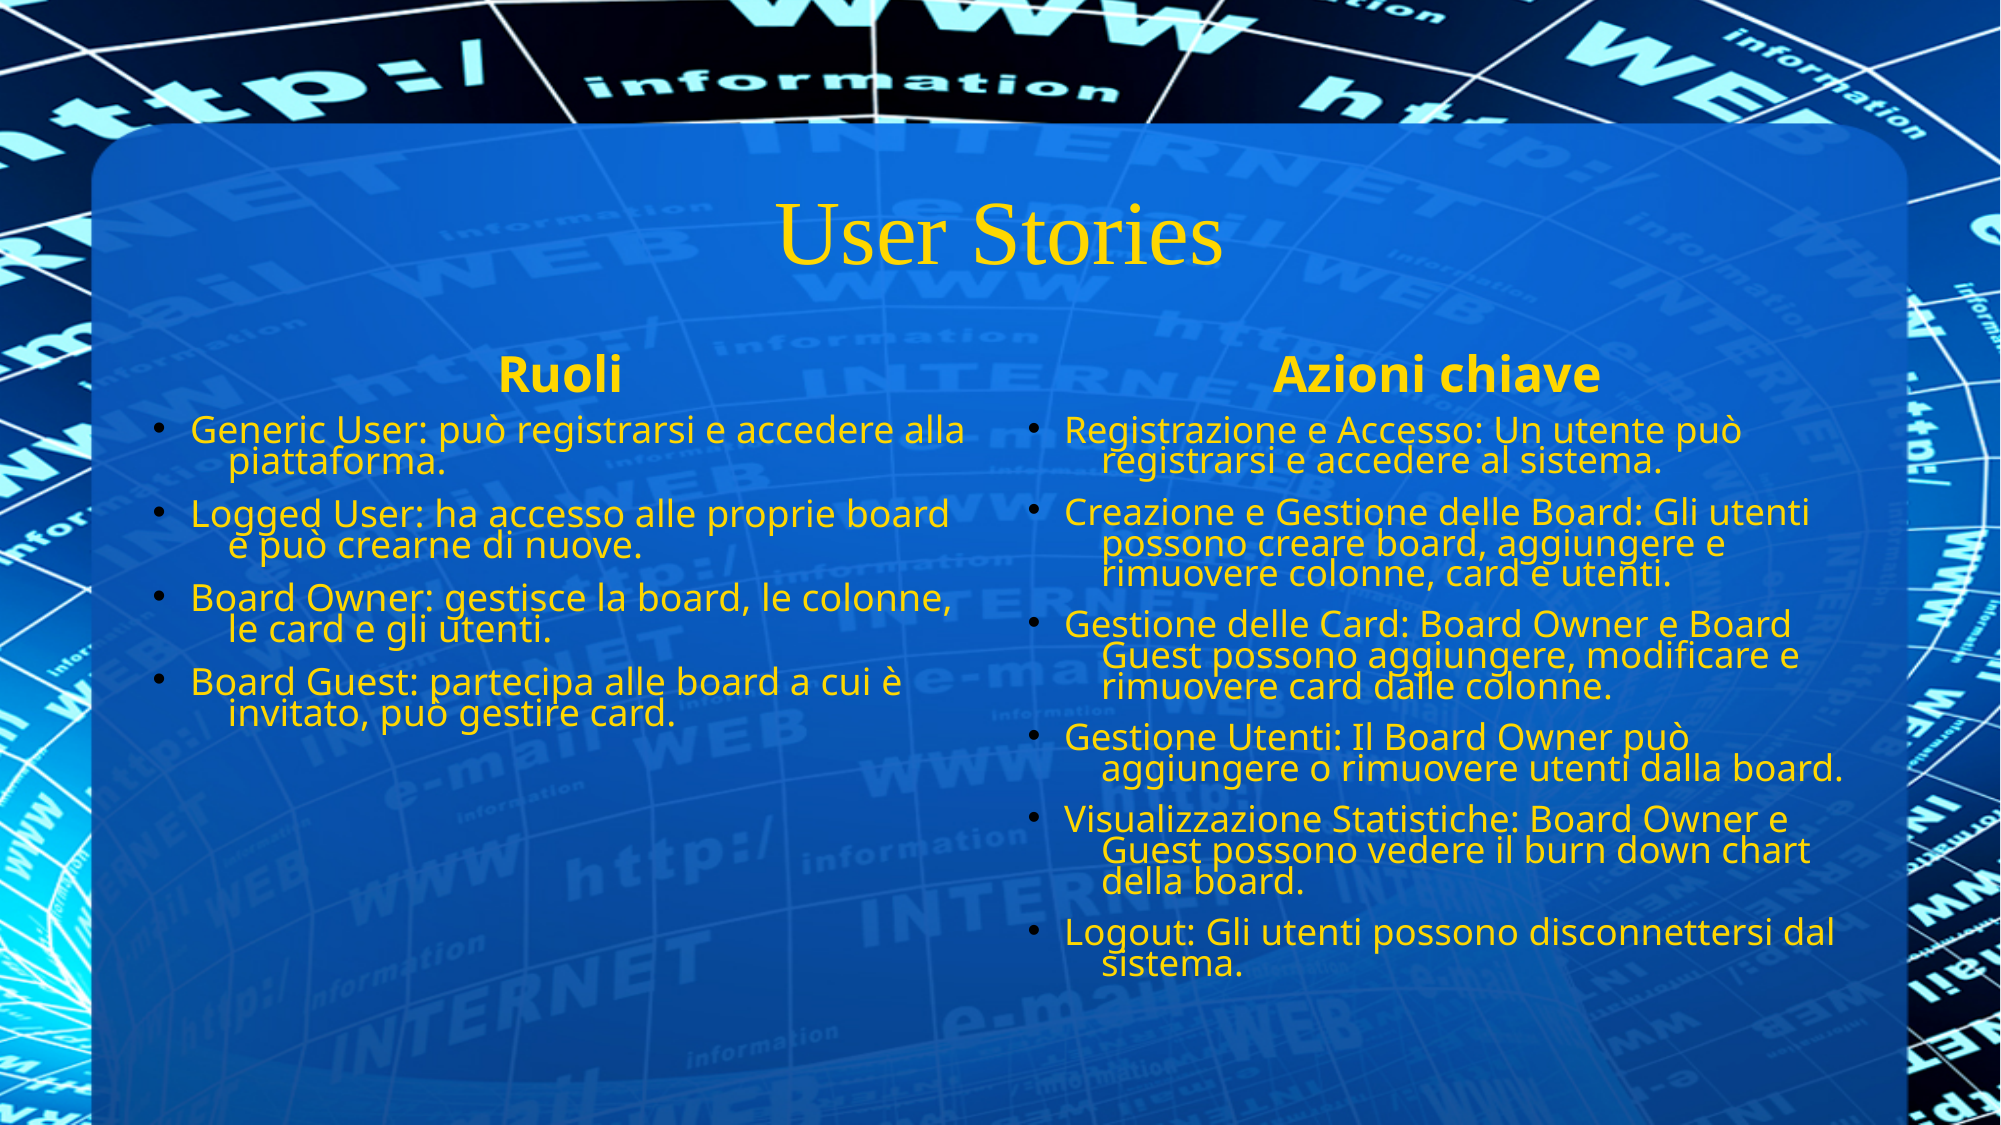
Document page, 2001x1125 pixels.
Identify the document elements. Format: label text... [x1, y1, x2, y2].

list Azioni chiave [1012, 275, 1863, 410]
title User Stories [137, 125, 1863, 344]
list Generic User: può registrarsi e accedere alla piattaforma. Logged User: ha accesso alle proprie board e può crearne di nuove. Board Owner: gestisce la board, le colonne, le card e gli utenti. Board Guest: partecipa alle board a cui è invitato, può gestire card. [137, 410, 984, 1016]
list Ruoli [137, 275, 984, 410]
list Registrazione e Accesso: Un utente può registrarsi e accedere al sistema. Creazione e Gestione delle Board: Gli utenti possono creare board, aggiungere e rimuovere colonne, card e utenti. Gestione delle Card: Board Owner e Board Guest possono aggiungere, modificare e rimuovere card dalle colonne. Gestione Utenti: Il Board Owner può aggiungere o rimuovere utenti dalla board. Visualizzazione Statistiche: Board Owner e Guest possono vedere il burn down chart della board. Logout: Gli utenti possono disconnettersi dal sistema. [1012, 410, 1863, 1016]
